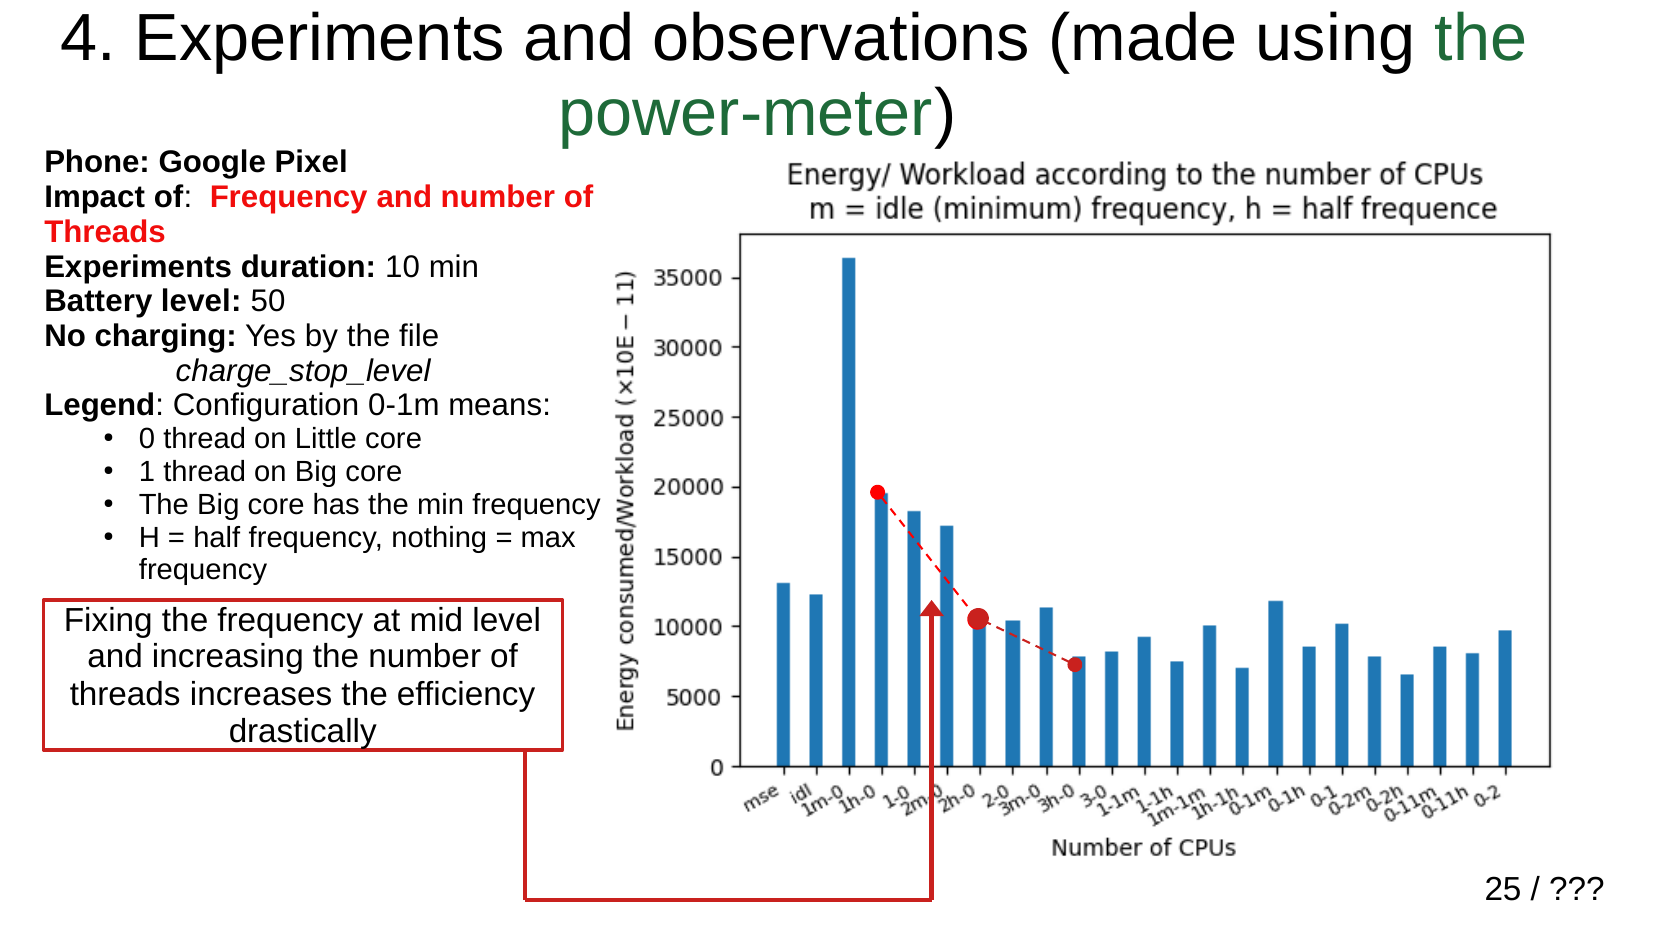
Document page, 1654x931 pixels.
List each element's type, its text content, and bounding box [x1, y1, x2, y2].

picture [609, 150, 1654, 924]
text_box Fixing the frequency at mid level and increasing the number of threads increases the efficiency drastically [43, 600, 563, 751]
title 4. Experiments and observations (made using the power-meter) [60, 0, 1654, 150]
text_box Phone: Google Pixel Impact of: Frequency and number of Threads Experiments duration: 10 min Battery level: 50 No charging: Yes by the file charge_stop_level Legend: Configuration 0-1m means: 0 thread on Little core 1 thread on Big core The Big core has the min frequency H = half frequency, nothing = max frequency [29, 137, 699, 594]
text_box 25 / ??? [1469, 863, 1654, 931]
